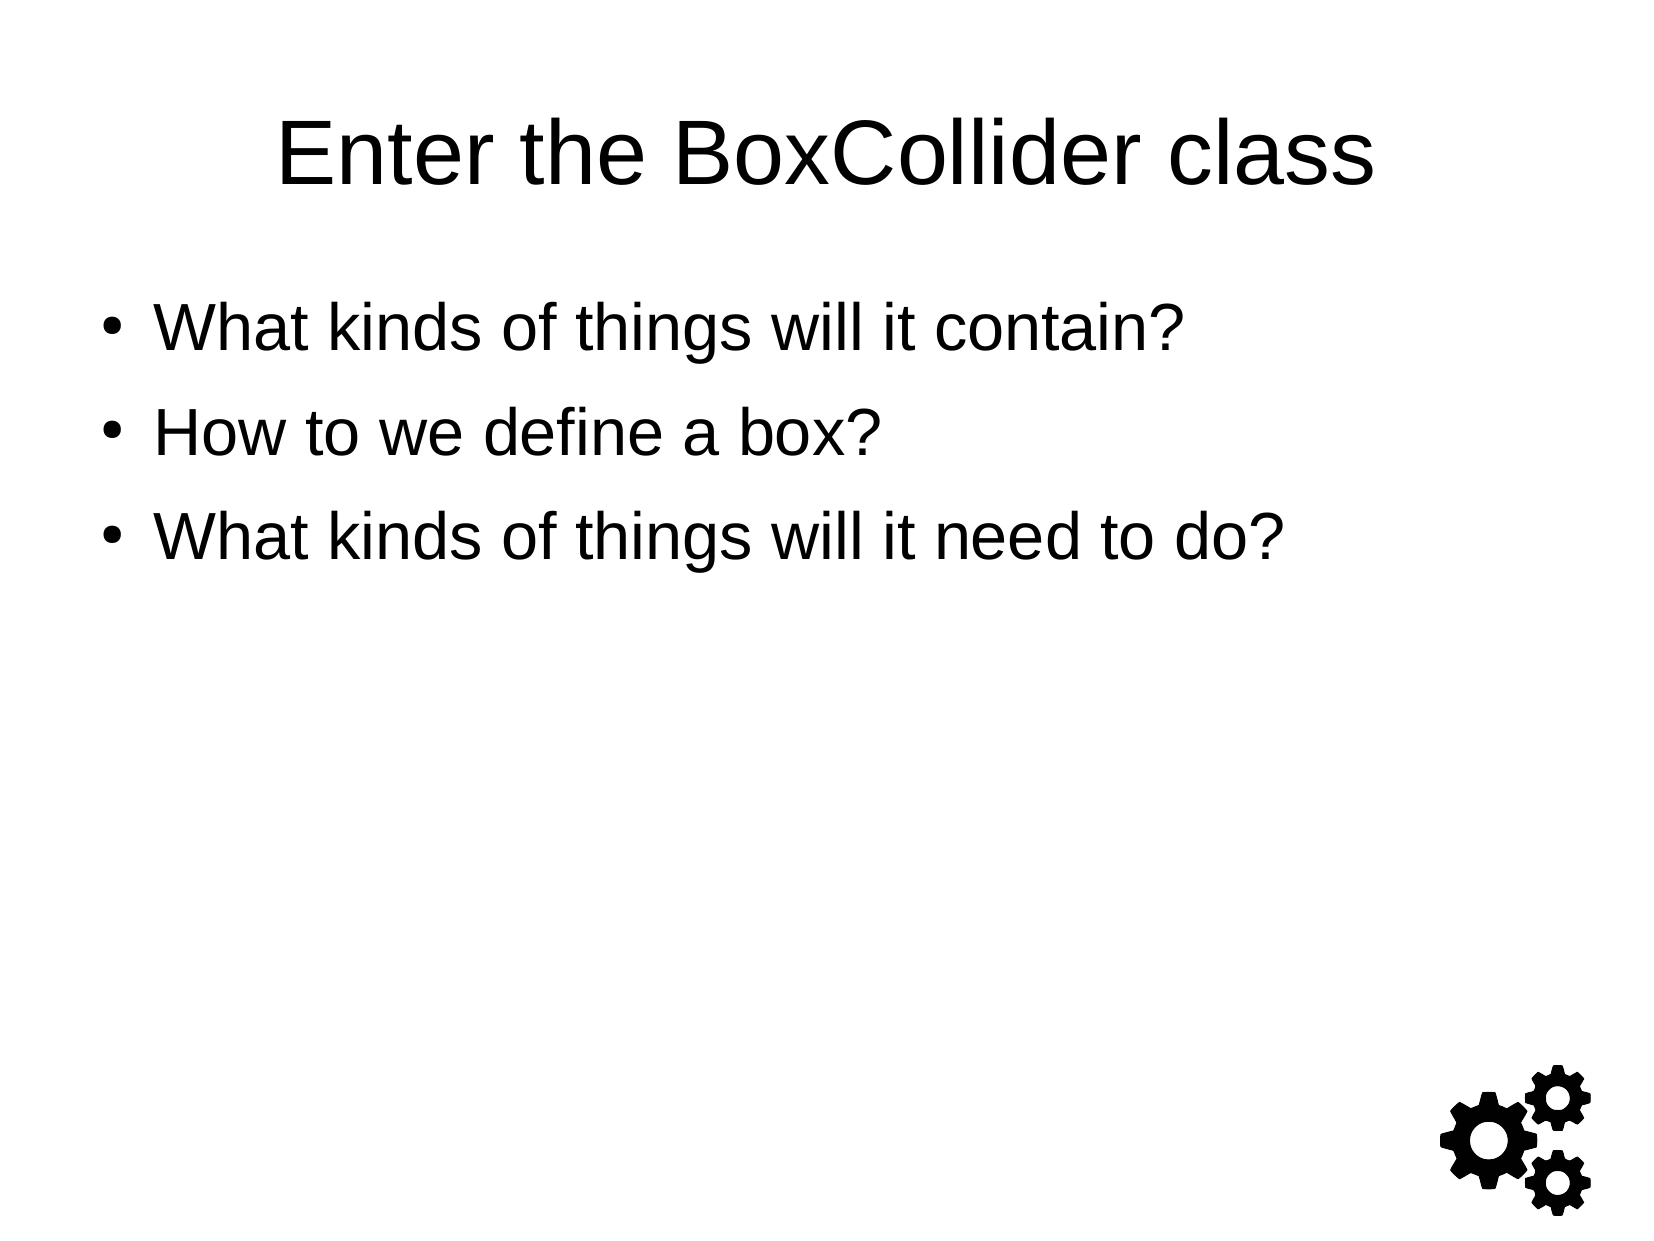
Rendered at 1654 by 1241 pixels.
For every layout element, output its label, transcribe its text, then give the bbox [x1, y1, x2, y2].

picture [1440, 1065, 1591, 1216]
title Enter the BoxCollider class [82, 49, 1571, 257]
list What kinds of things will it contain? How to we define a box? What kinds of things will it need to do? [82, 290, 1571, 1010]
